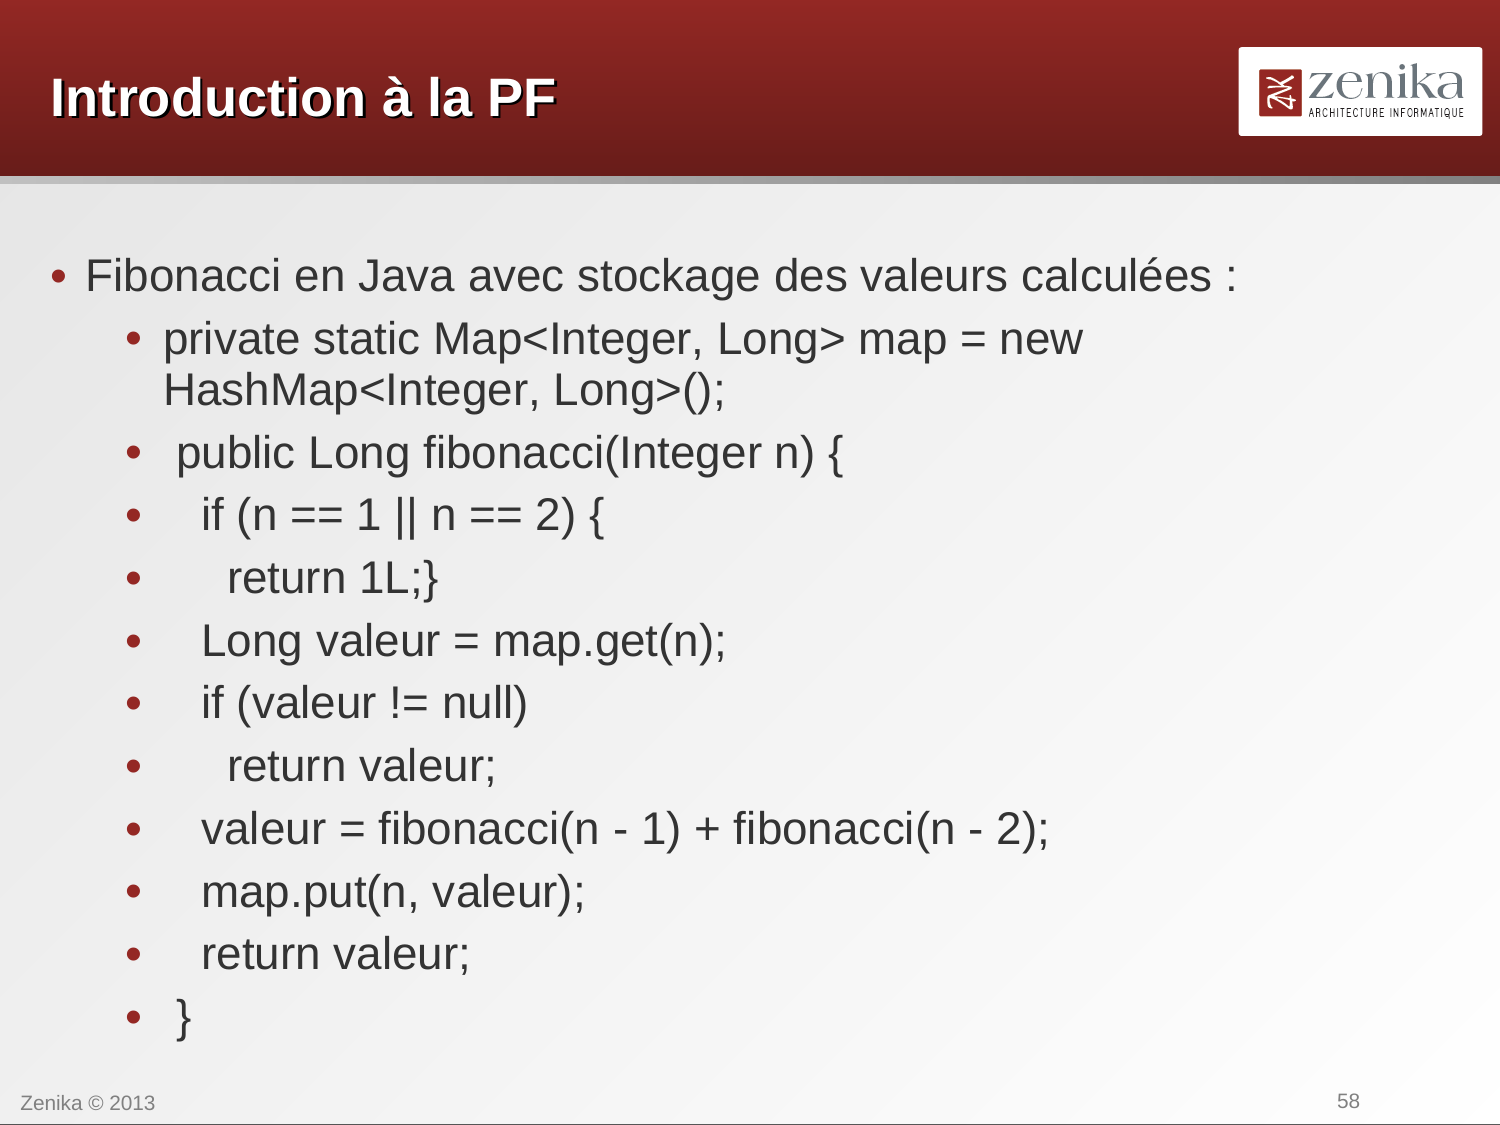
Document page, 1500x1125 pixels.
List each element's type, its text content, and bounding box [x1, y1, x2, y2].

title Introduction à la PF [50, 15, 1206, 180]
picture [1257, 58, 1464, 125]
list Fibonacci en Java avec stockage des valeurs calculées : private static Map<Integer, Long> map = new HashMap<Integer, Long>(); public Long fibonacci(Integer n) { if (n == 1 || n == 2) { return 1L;} Long valeur = map.get(n); if (valeur != null) return valeur; valeur = fibonacci(n - 1) + fibonacci(n - 2); map.put(n, valeur); return valeur; } [50, 249, 1435, 1079]
